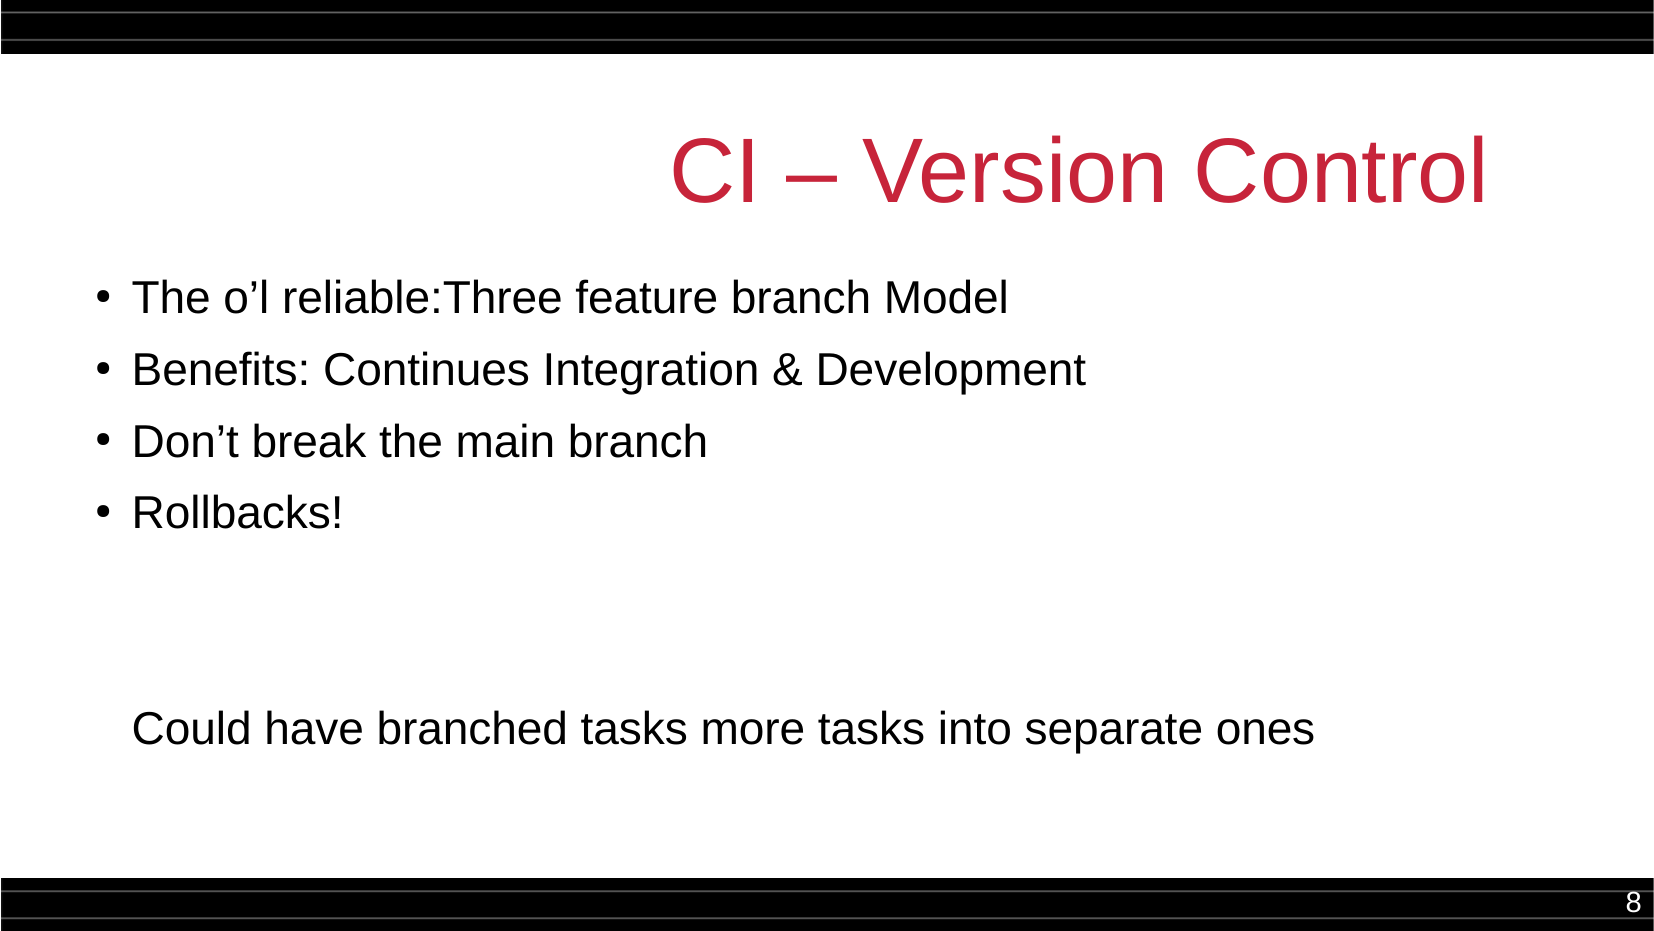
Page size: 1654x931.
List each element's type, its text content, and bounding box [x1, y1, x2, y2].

title CI – Version Control [82, 92, 1571, 249]
list The o’l reliable:Three feature branch Model Benefits: Continues Integration & Development Don’t break the main branch Rollbacks! Could have branched tasks more tasks into separate ones [82, 271, 1571, 758]
picture [1, 0, 1654, 54]
picture [1, 878, 1654, 931]
